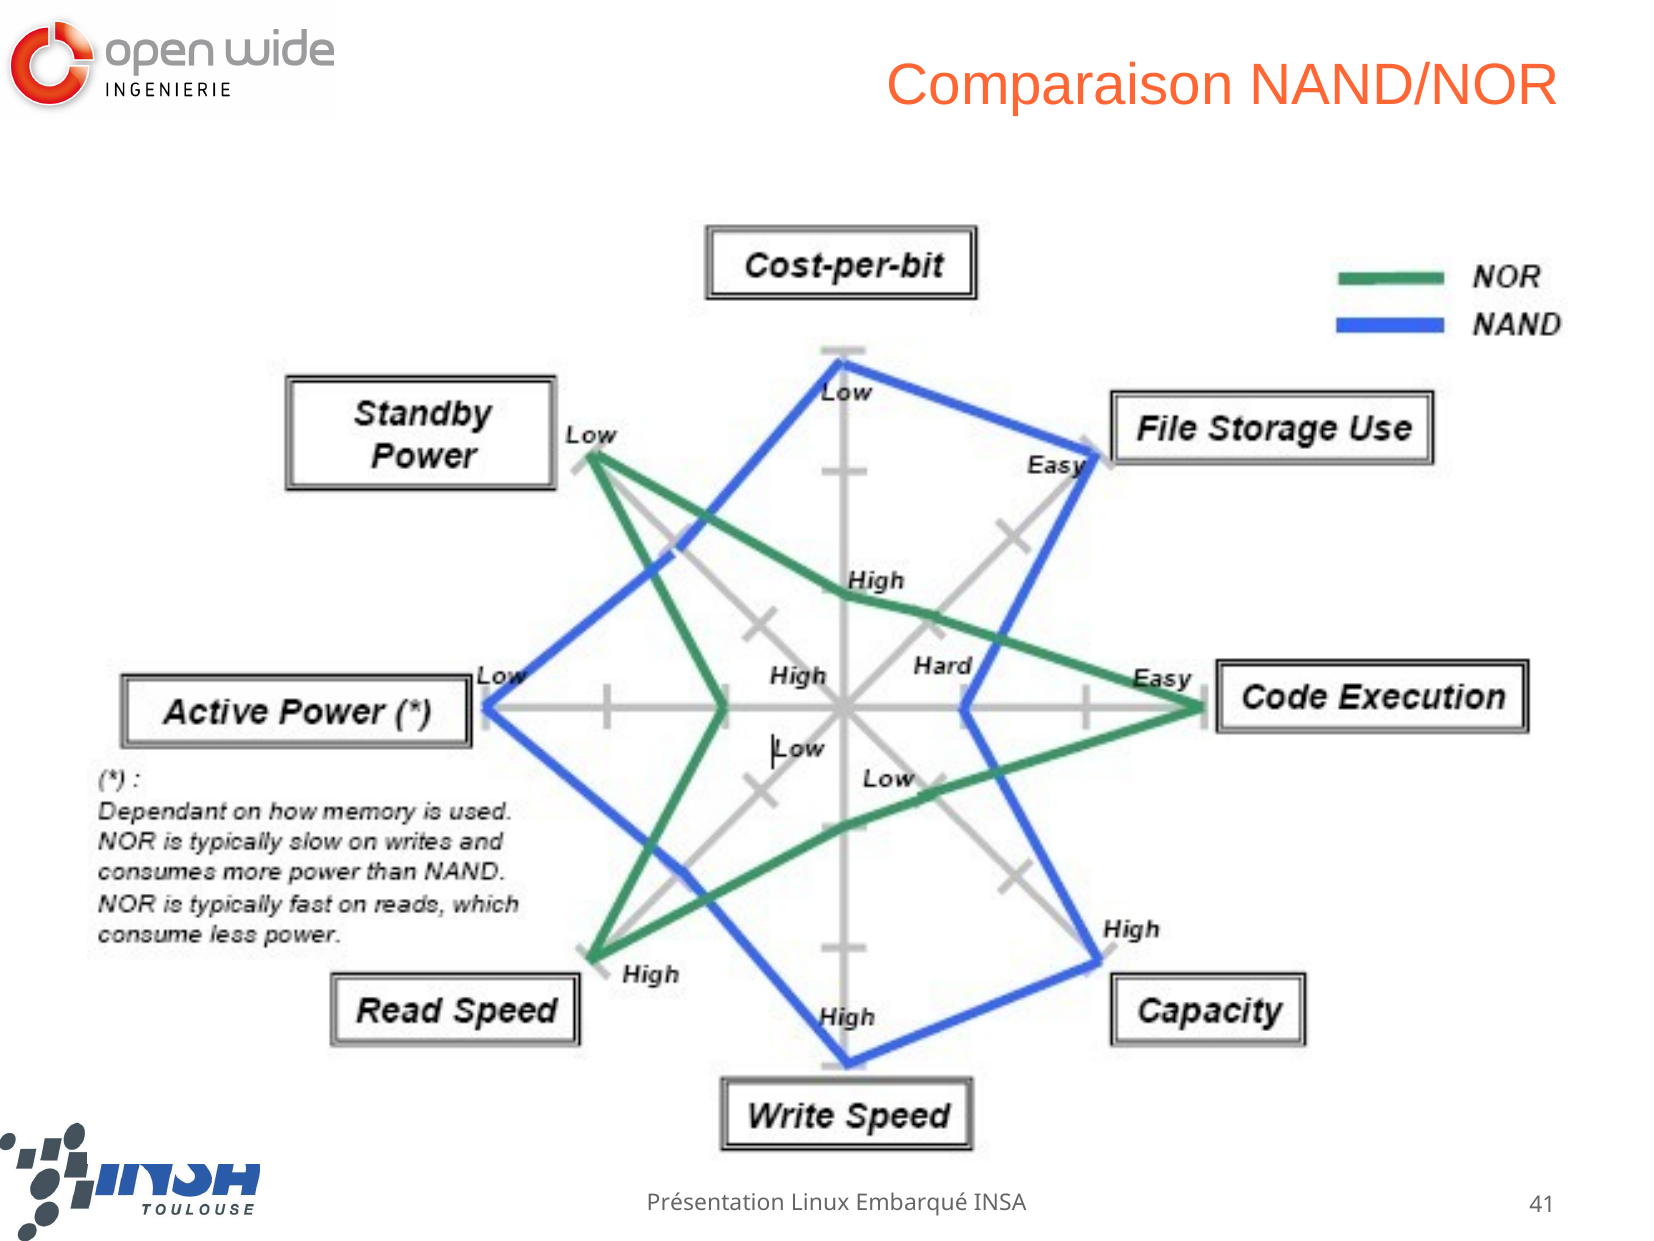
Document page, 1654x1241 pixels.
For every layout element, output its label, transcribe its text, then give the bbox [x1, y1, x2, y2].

picture [0, 218, 1568, 1241]
picture [0, 0, 334, 119]
title Comparaison NAND/NOR [602, 12, 1561, 157]
